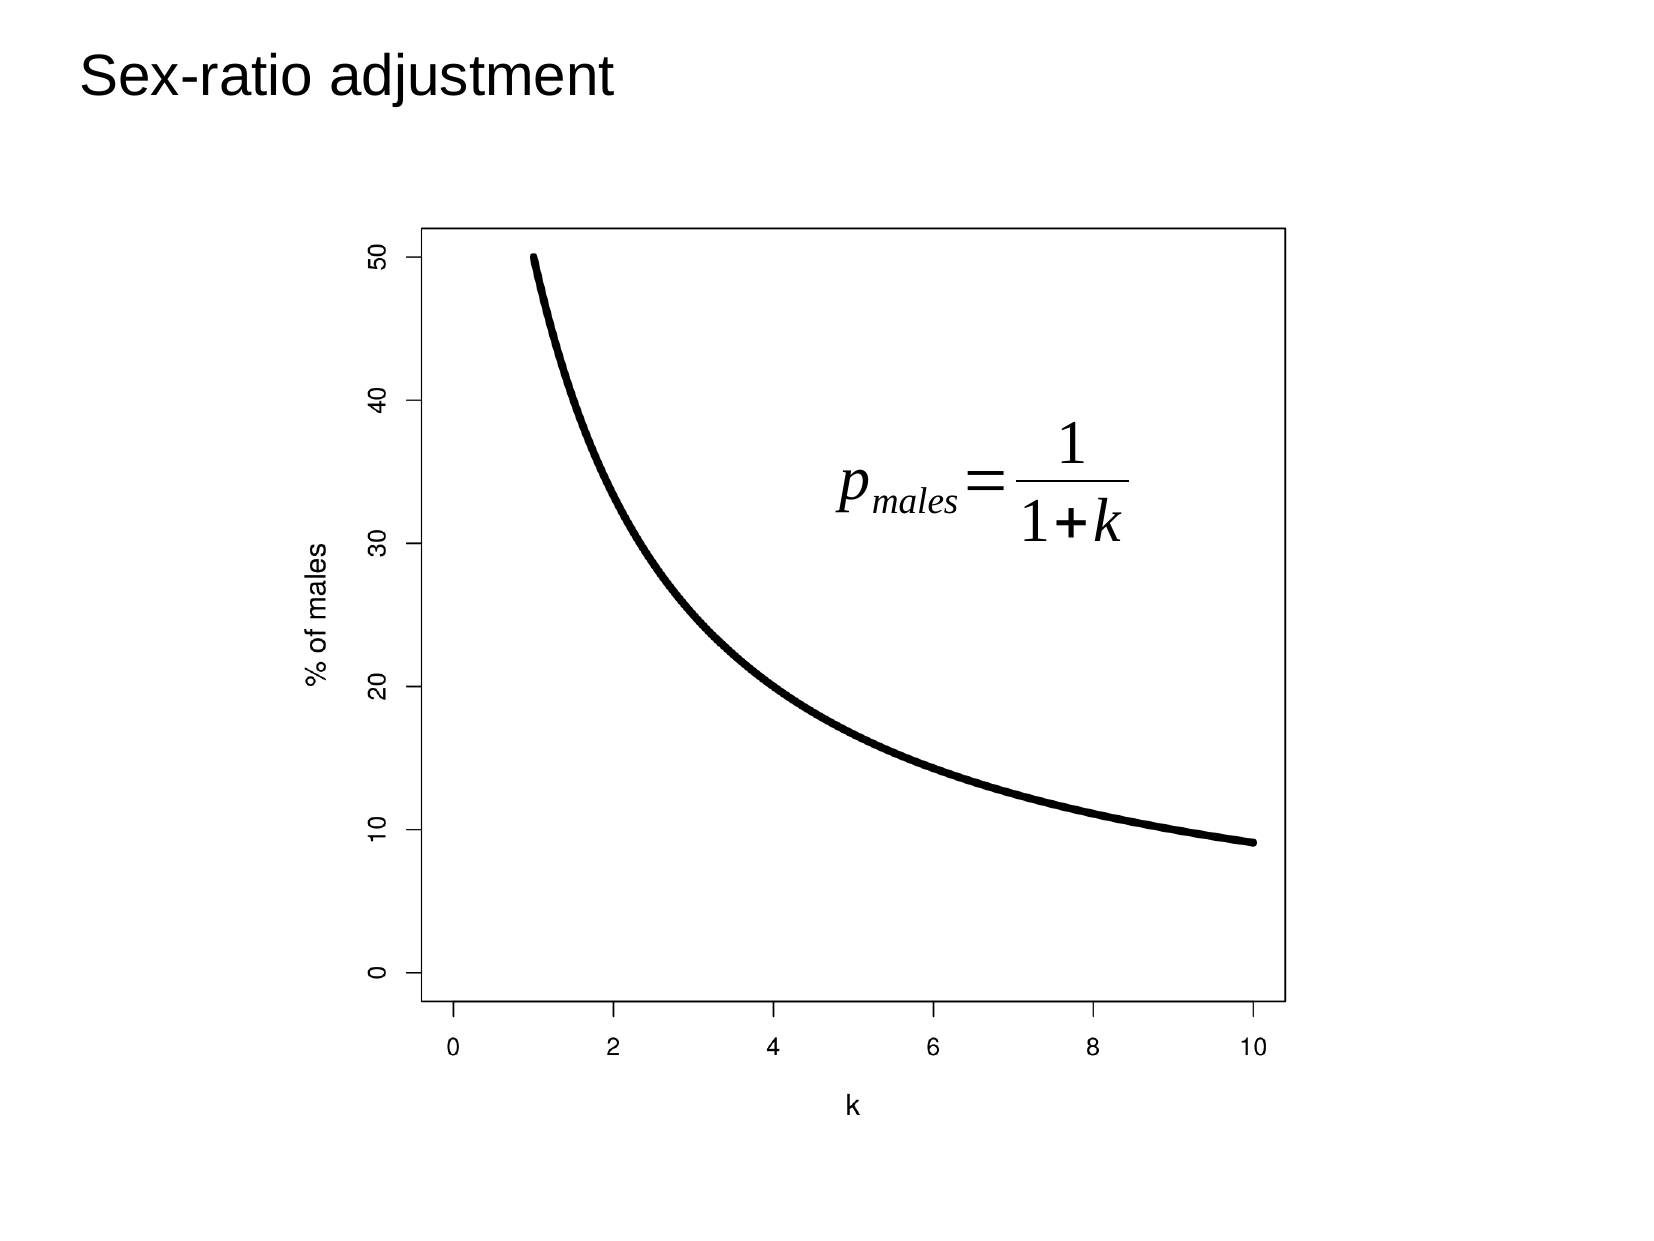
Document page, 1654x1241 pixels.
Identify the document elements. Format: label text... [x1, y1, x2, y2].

text_box Sex-ratio adjustment [65, 35, 674, 116]
chart [826, 407, 1138, 556]
picture [298, 106, 1347, 1154]
